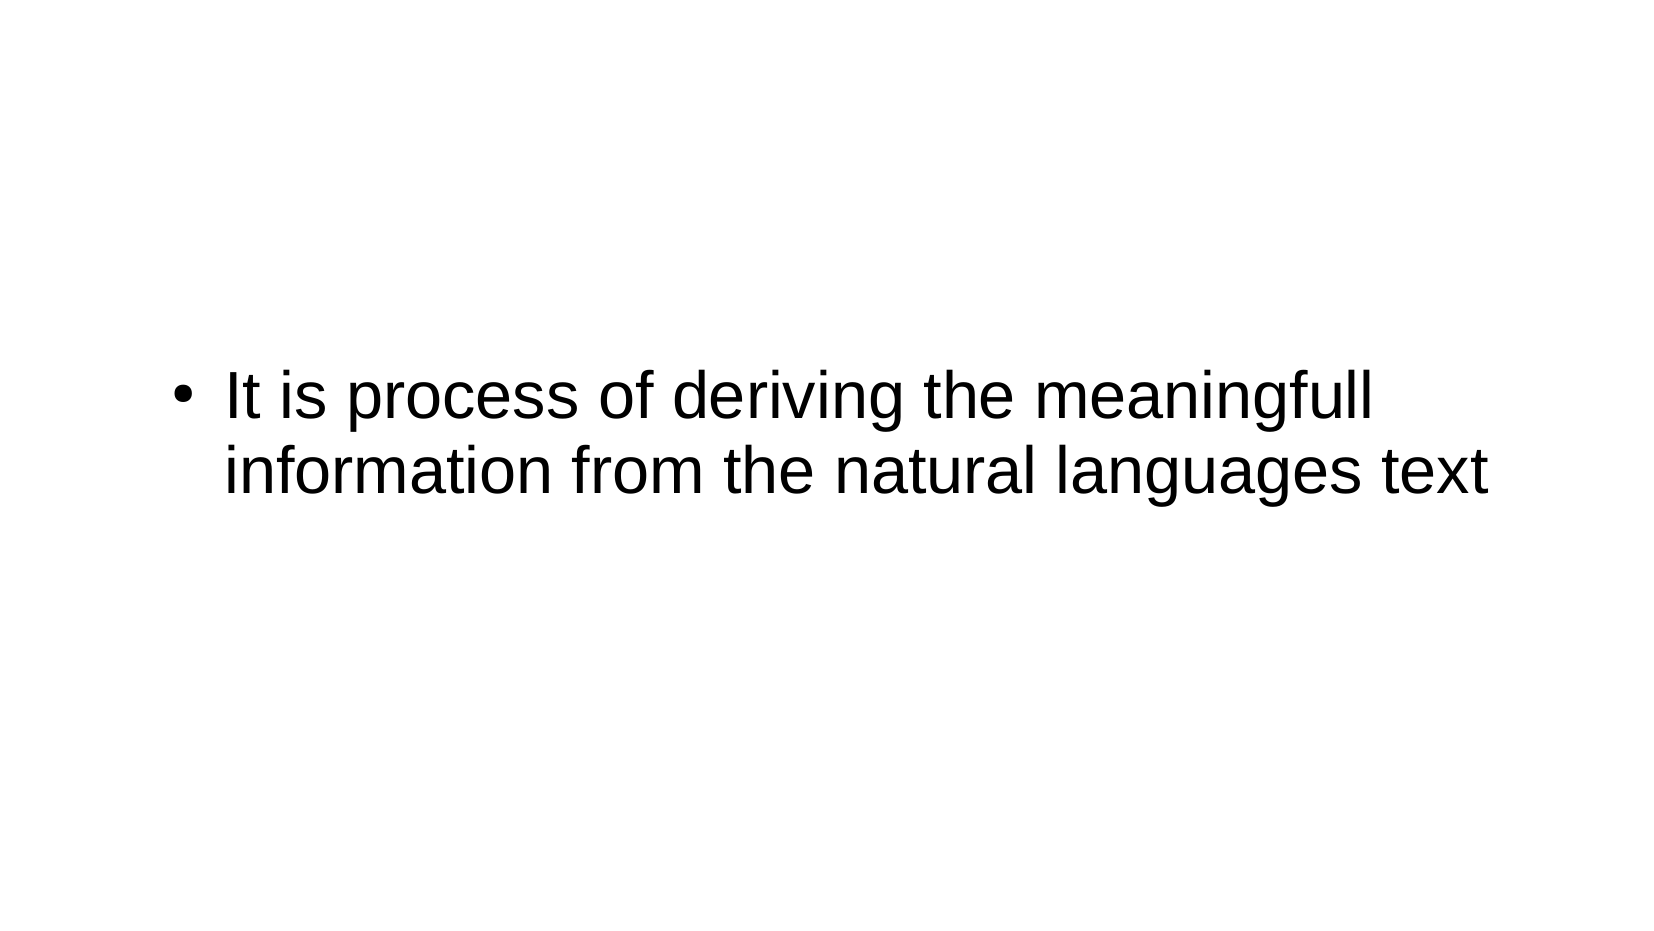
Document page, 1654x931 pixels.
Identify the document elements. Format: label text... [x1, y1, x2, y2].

list It is process of deriving the meaningfull information from the natural languages text [153, 358, 1642, 898]
